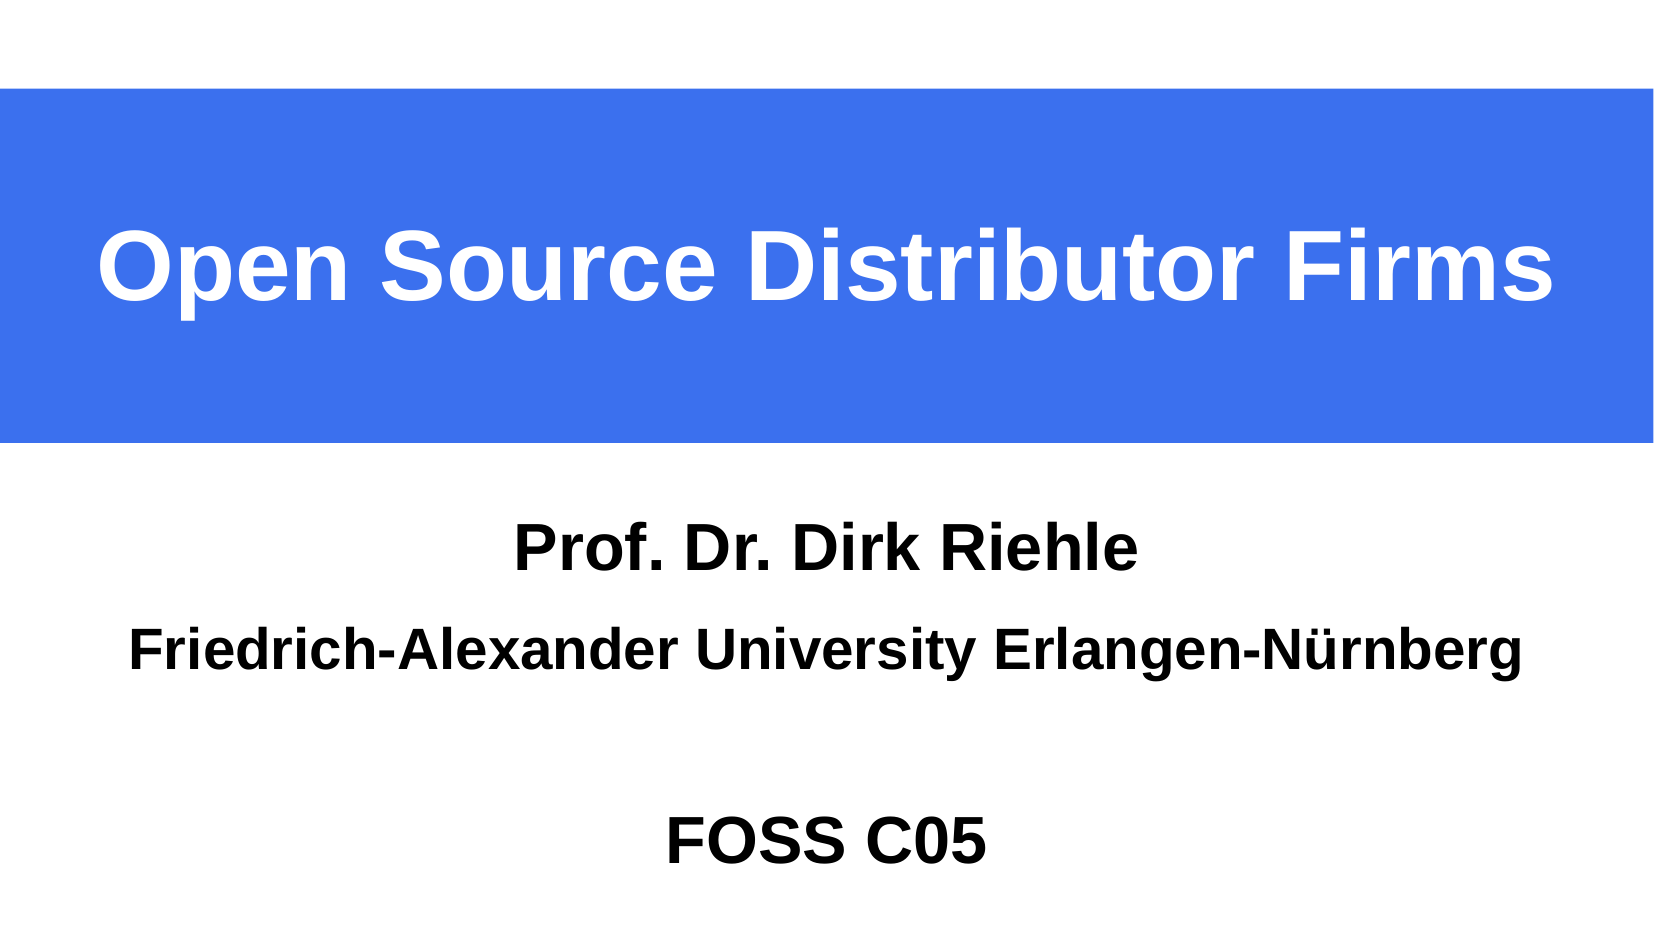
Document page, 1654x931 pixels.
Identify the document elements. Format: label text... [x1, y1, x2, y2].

subtitle Prof. Dr. Dirk Riehle Friedrich-Alexander University Erlangen-Nürnberg FOSS C05 [29, 472, 1625, 886]
title Open Source Distributor Firms [0, 88, 1654, 443]
